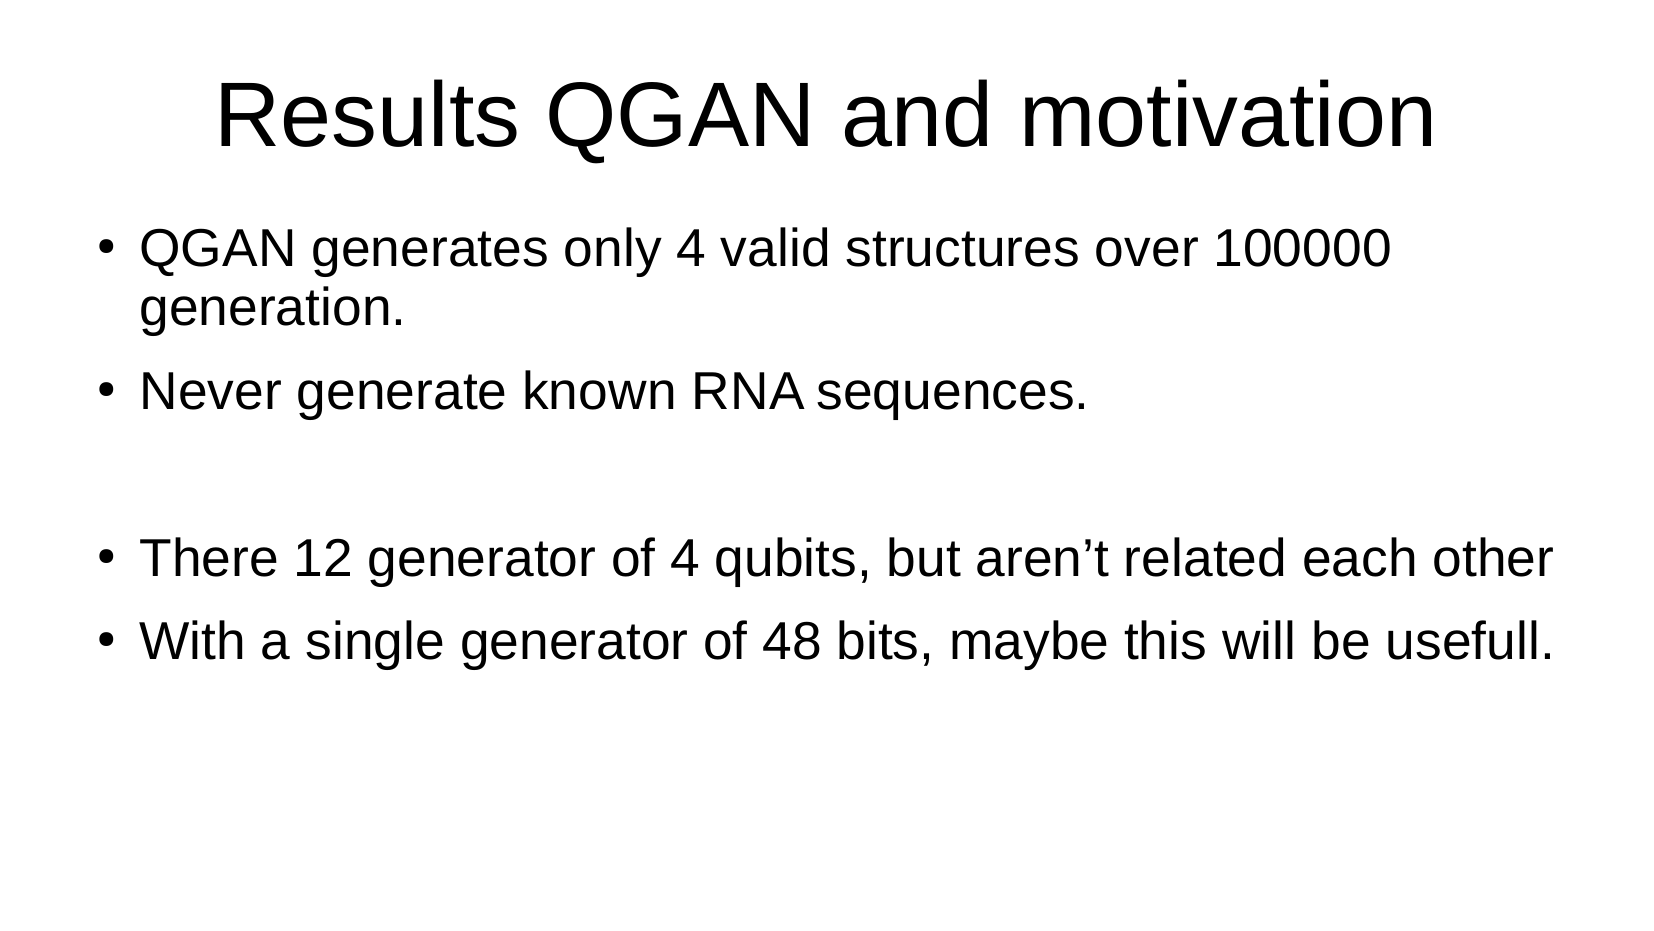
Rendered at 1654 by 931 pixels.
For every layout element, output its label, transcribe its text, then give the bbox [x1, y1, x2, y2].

title Results QGAN and motivation [82, 37, 1571, 193]
list QGAN generates only 4 valid structures over 100000 generation. Never generate known RNA sequences. There 12 generator of 4 qubits, but aren’t related each other With a single generator of 48 bits, maybe this will be usefull. [82, 217, 1571, 758]
